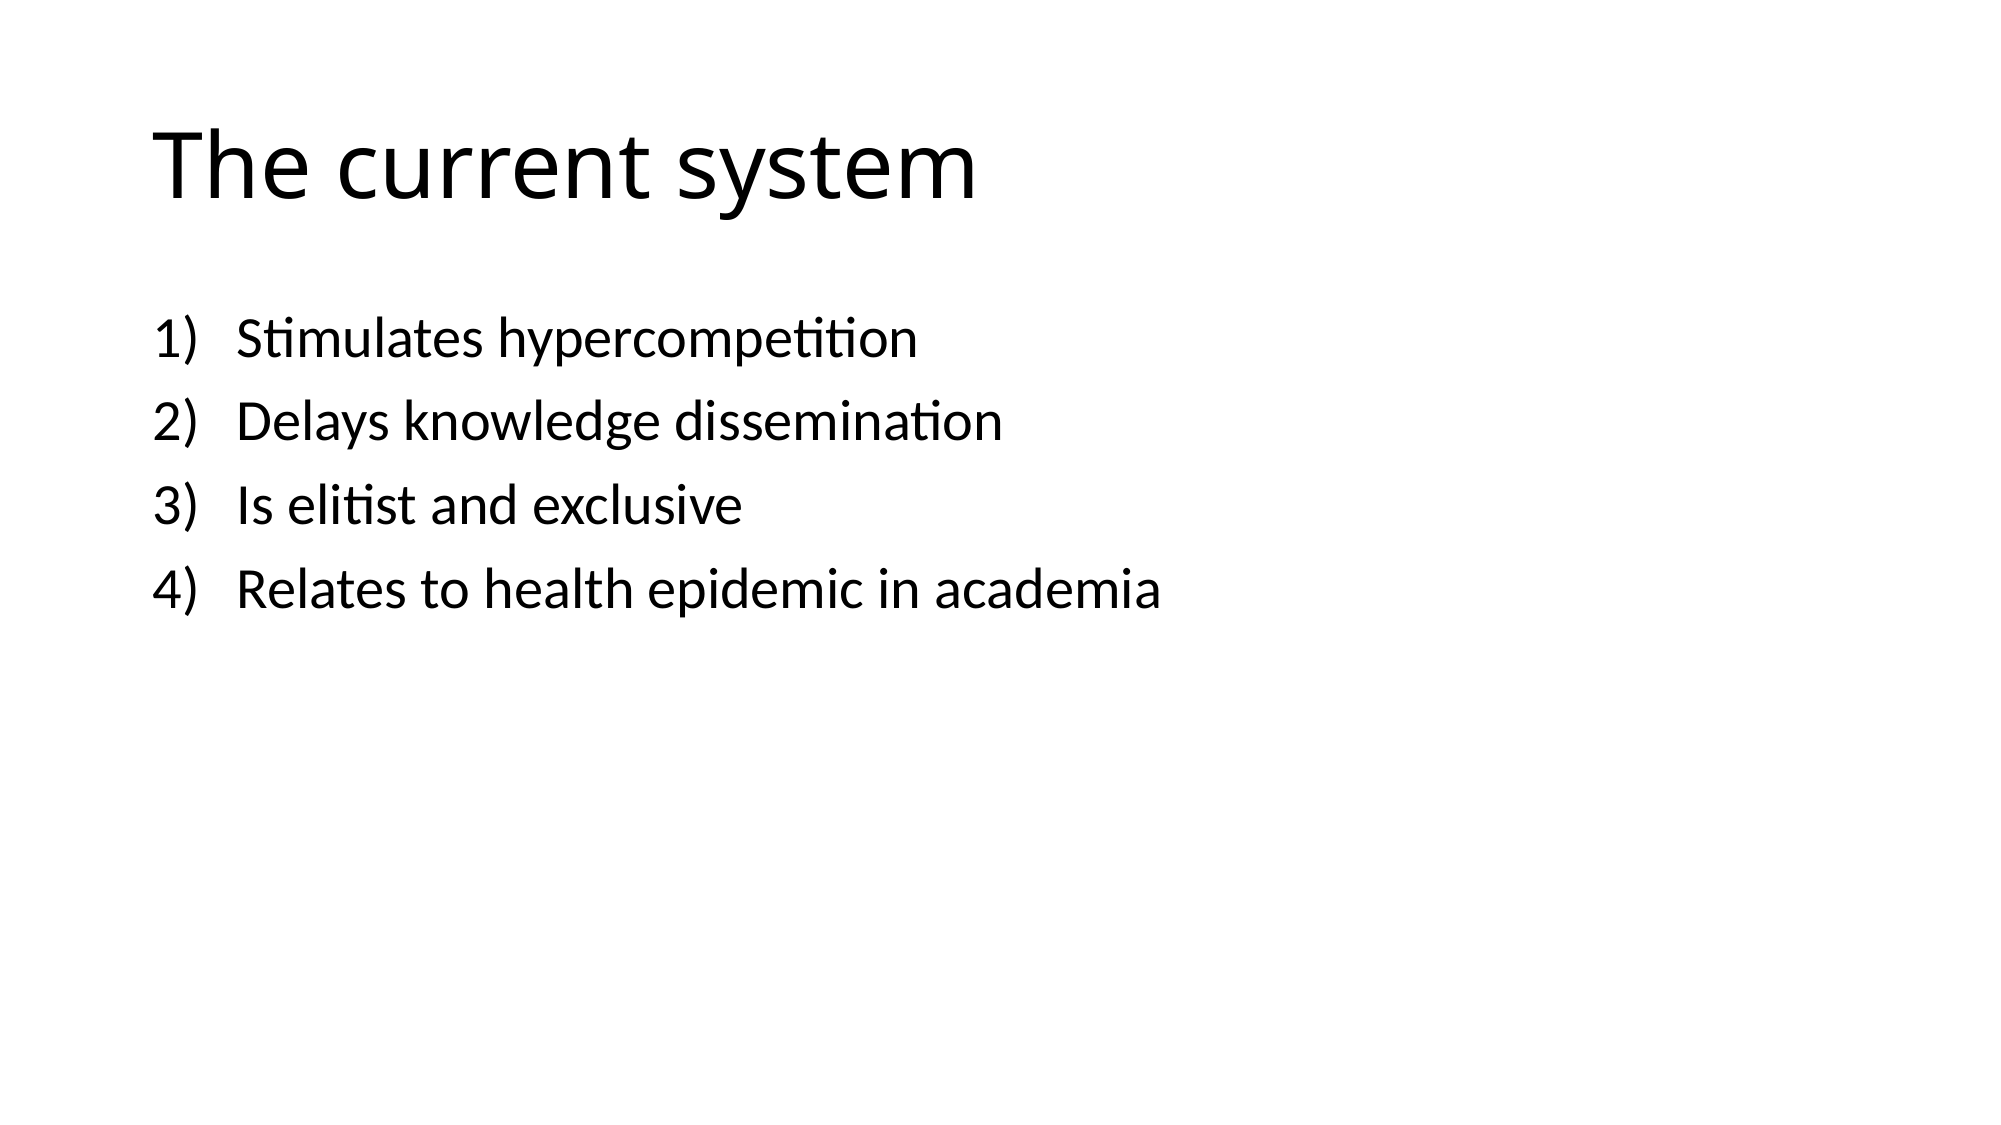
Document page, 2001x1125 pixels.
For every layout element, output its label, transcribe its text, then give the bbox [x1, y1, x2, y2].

title The current system [137, 59, 1863, 278]
list Stimulates hypercompetition Delays knowledge dissemination Is elitist and exclusive Relates to health epidemic in academia [137, 299, 1863, 1014]
